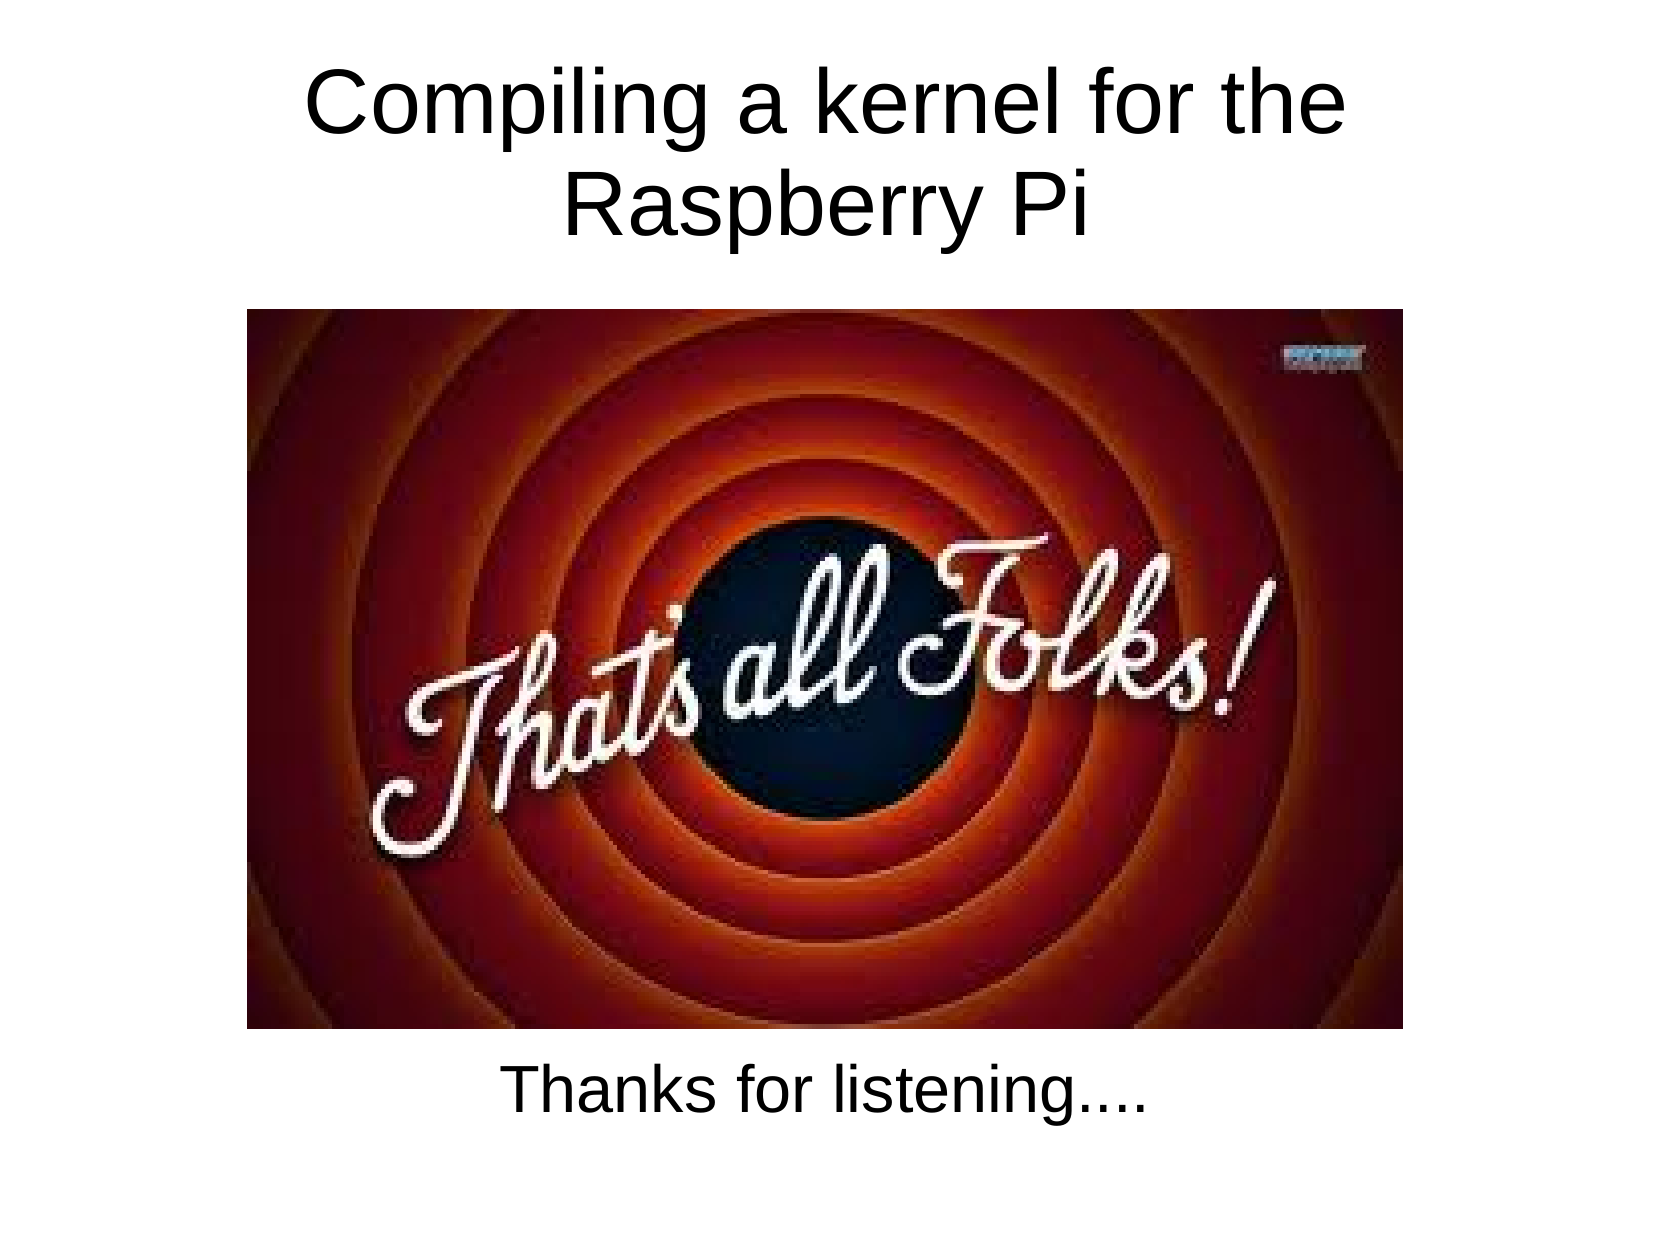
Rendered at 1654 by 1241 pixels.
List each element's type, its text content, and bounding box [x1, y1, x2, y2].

picture [247, 309, 1403, 1029]
title Compiling a kernel for the Raspberry Pi [82, 49, 1571, 257]
